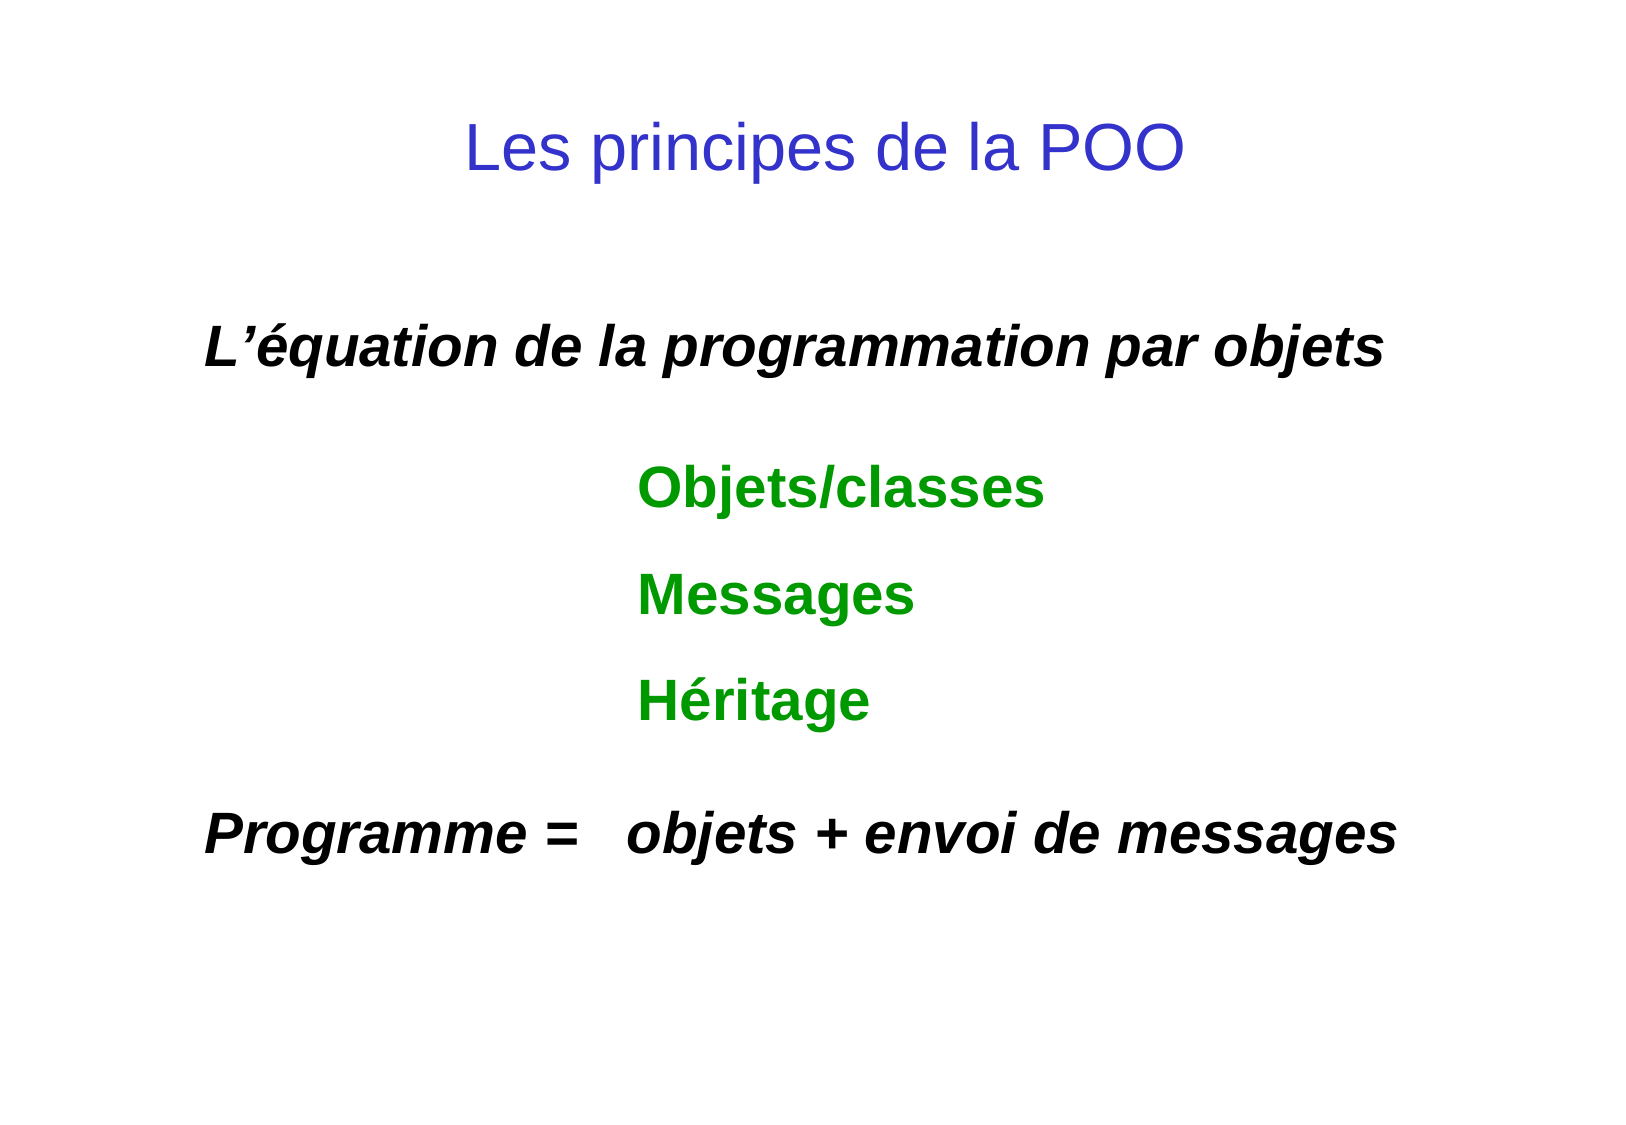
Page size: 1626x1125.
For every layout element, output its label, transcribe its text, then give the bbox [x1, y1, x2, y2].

text_box Les principes de la POO [135, 49, 1517, 238]
text_box L’équation de la programmation par objets [189, 299, 1585, 386]
text_box Programme = objets + envoi de messages [189, 787, 1585, 873]
text_box Objets/classes Messages Héritage [622, 441, 1192, 741]
